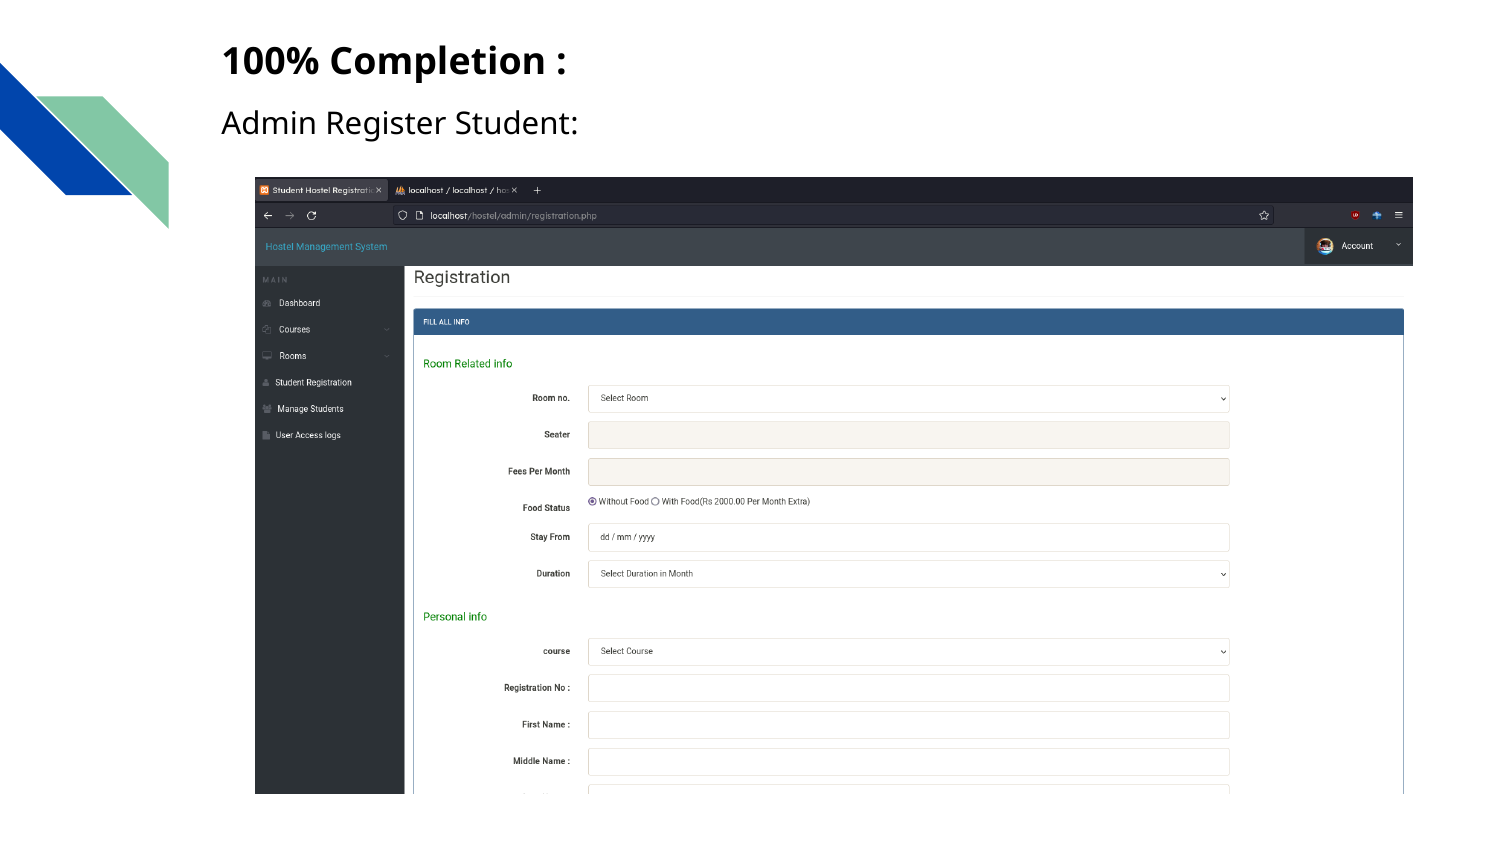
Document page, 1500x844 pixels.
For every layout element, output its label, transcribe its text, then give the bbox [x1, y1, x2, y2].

picture [255, 177, 1413, 794]
text_box 100% Completion : [206, 29, 857, 92]
text_box Admin Register Student: [206, 93, 621, 148]
